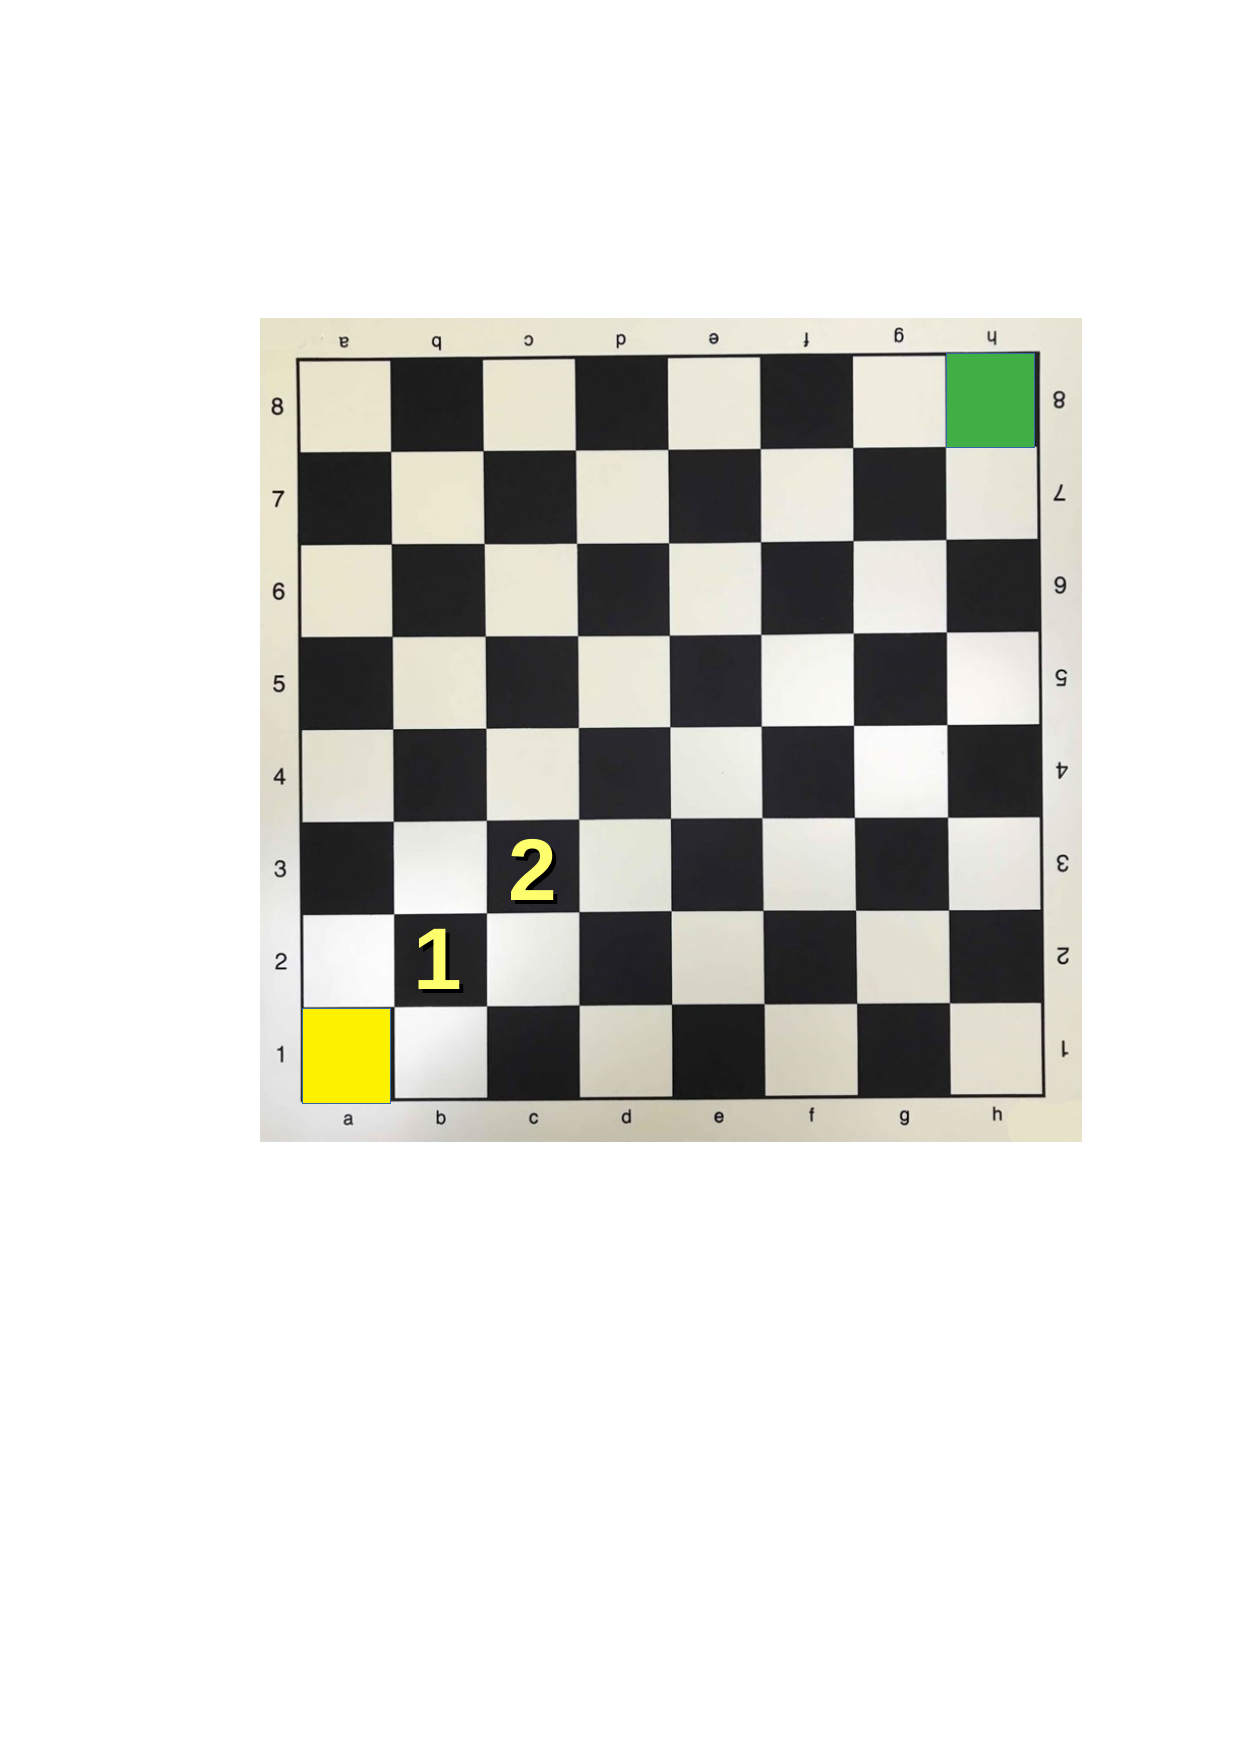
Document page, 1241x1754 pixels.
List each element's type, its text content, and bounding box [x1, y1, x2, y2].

text_box 1 [399, 902, 517, 1040]
text_box 2 [493, 814, 611, 951]
text_box [302, 1008, 391, 1104]
picture [260, 318, 1082, 1142]
text_box [946, 353, 1035, 448]
